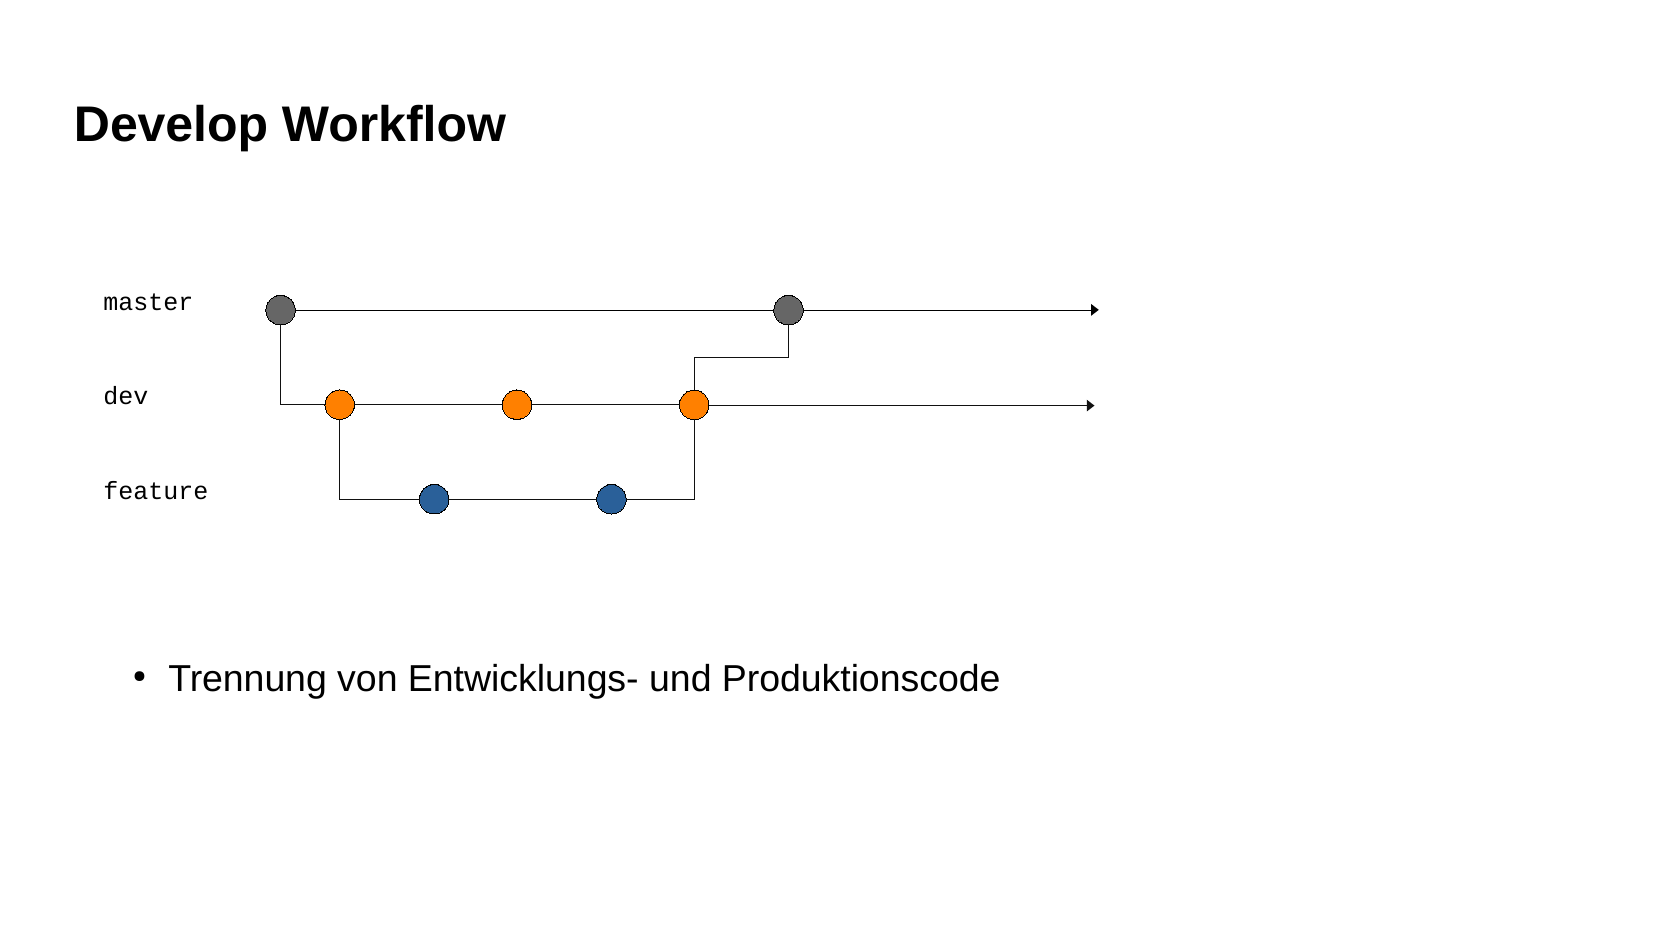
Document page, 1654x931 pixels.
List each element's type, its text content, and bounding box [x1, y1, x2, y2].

text_box dev [88, 376, 237, 420]
text_box [502, 389, 532, 420]
text_box [596, 484, 627, 515]
text_box [679, 389, 709, 420]
text_box [773, 295, 804, 325]
text_box Develop Workflow [59, 88, 886, 160]
text_box [324, 389, 355, 420]
text_box Trennung von Entwicklungs- und Produktionscode [118, 649, 1241, 749]
text_box master [88, 282, 237, 326]
text_box [265, 295, 296, 325]
text_box feature [88, 471, 266, 515]
text_box [419, 484, 450, 514]
